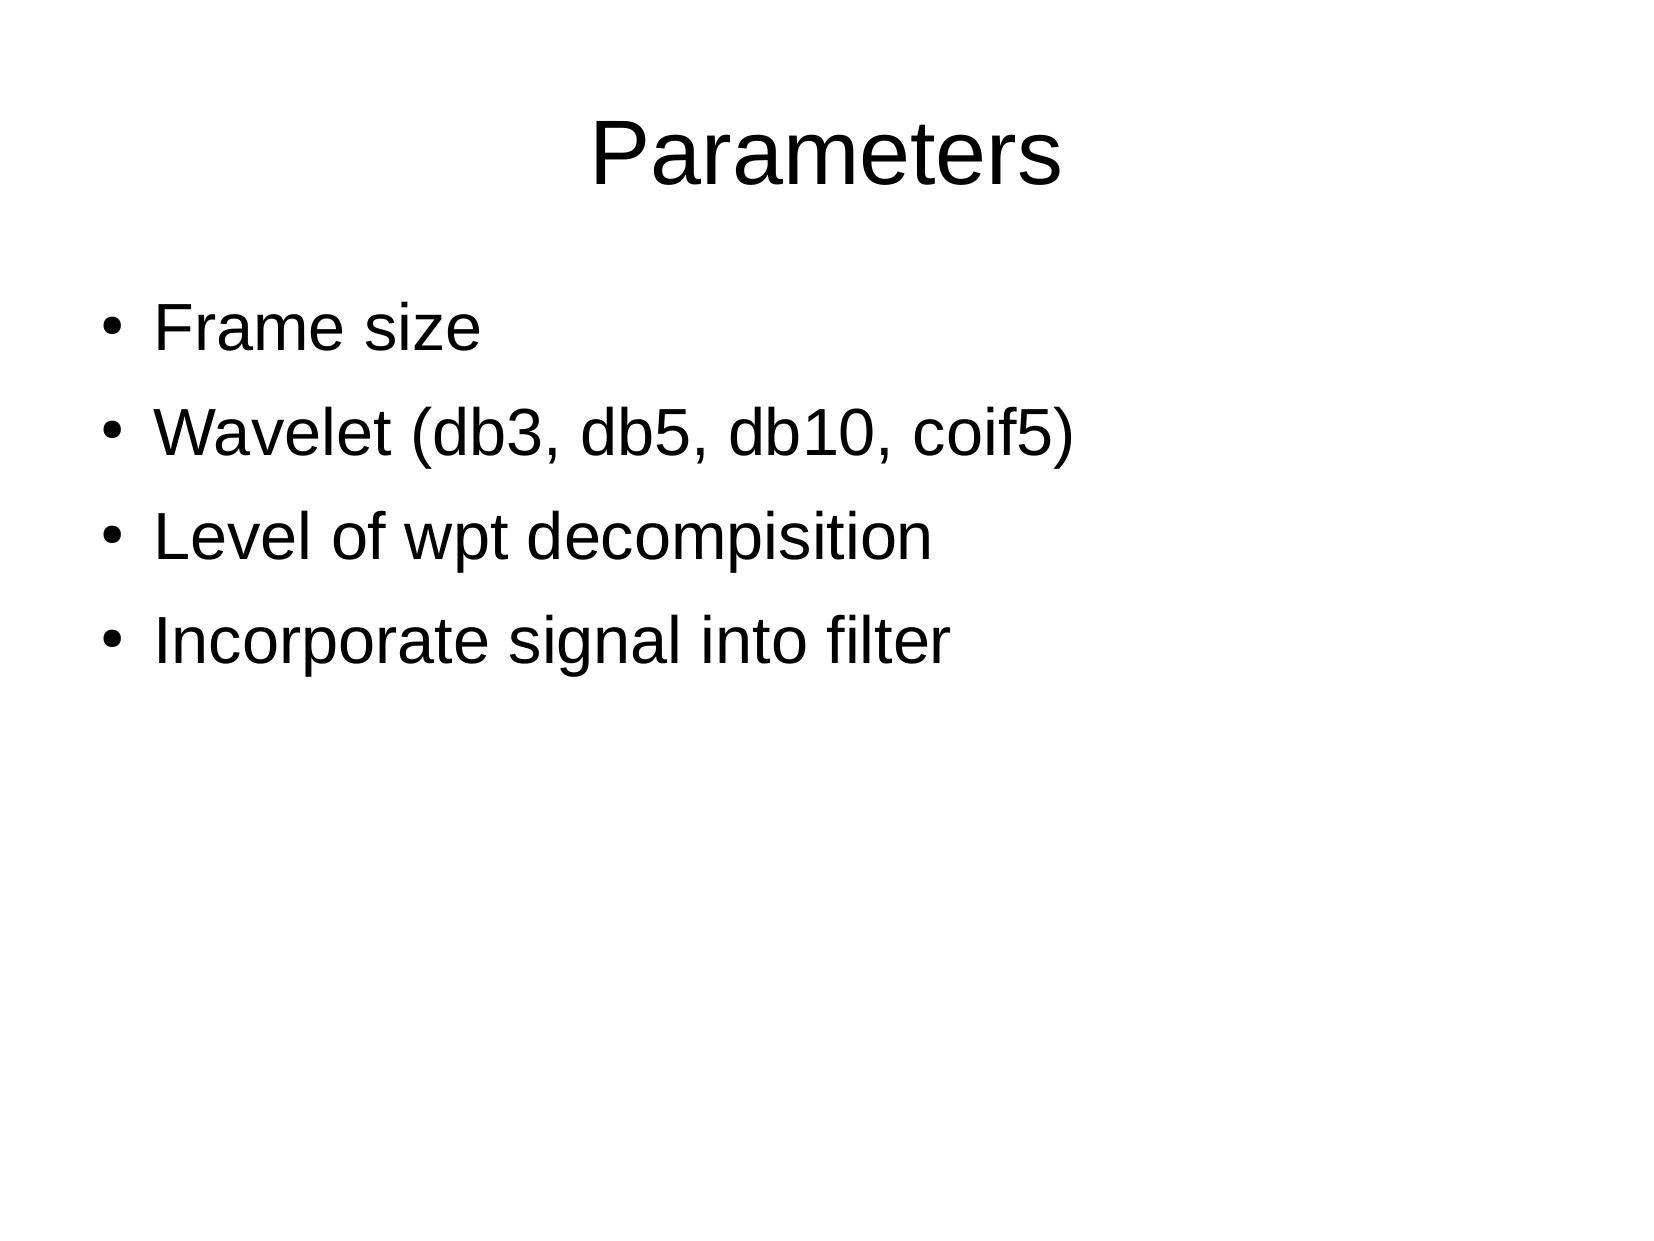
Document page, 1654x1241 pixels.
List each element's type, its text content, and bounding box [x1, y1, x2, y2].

title Parameters [82, 49, 1571, 257]
list Frame size Wavelet (db3, db5, db10, coif5) Level of wpt decompisition Incorporate signal into filter [82, 290, 1571, 1010]
